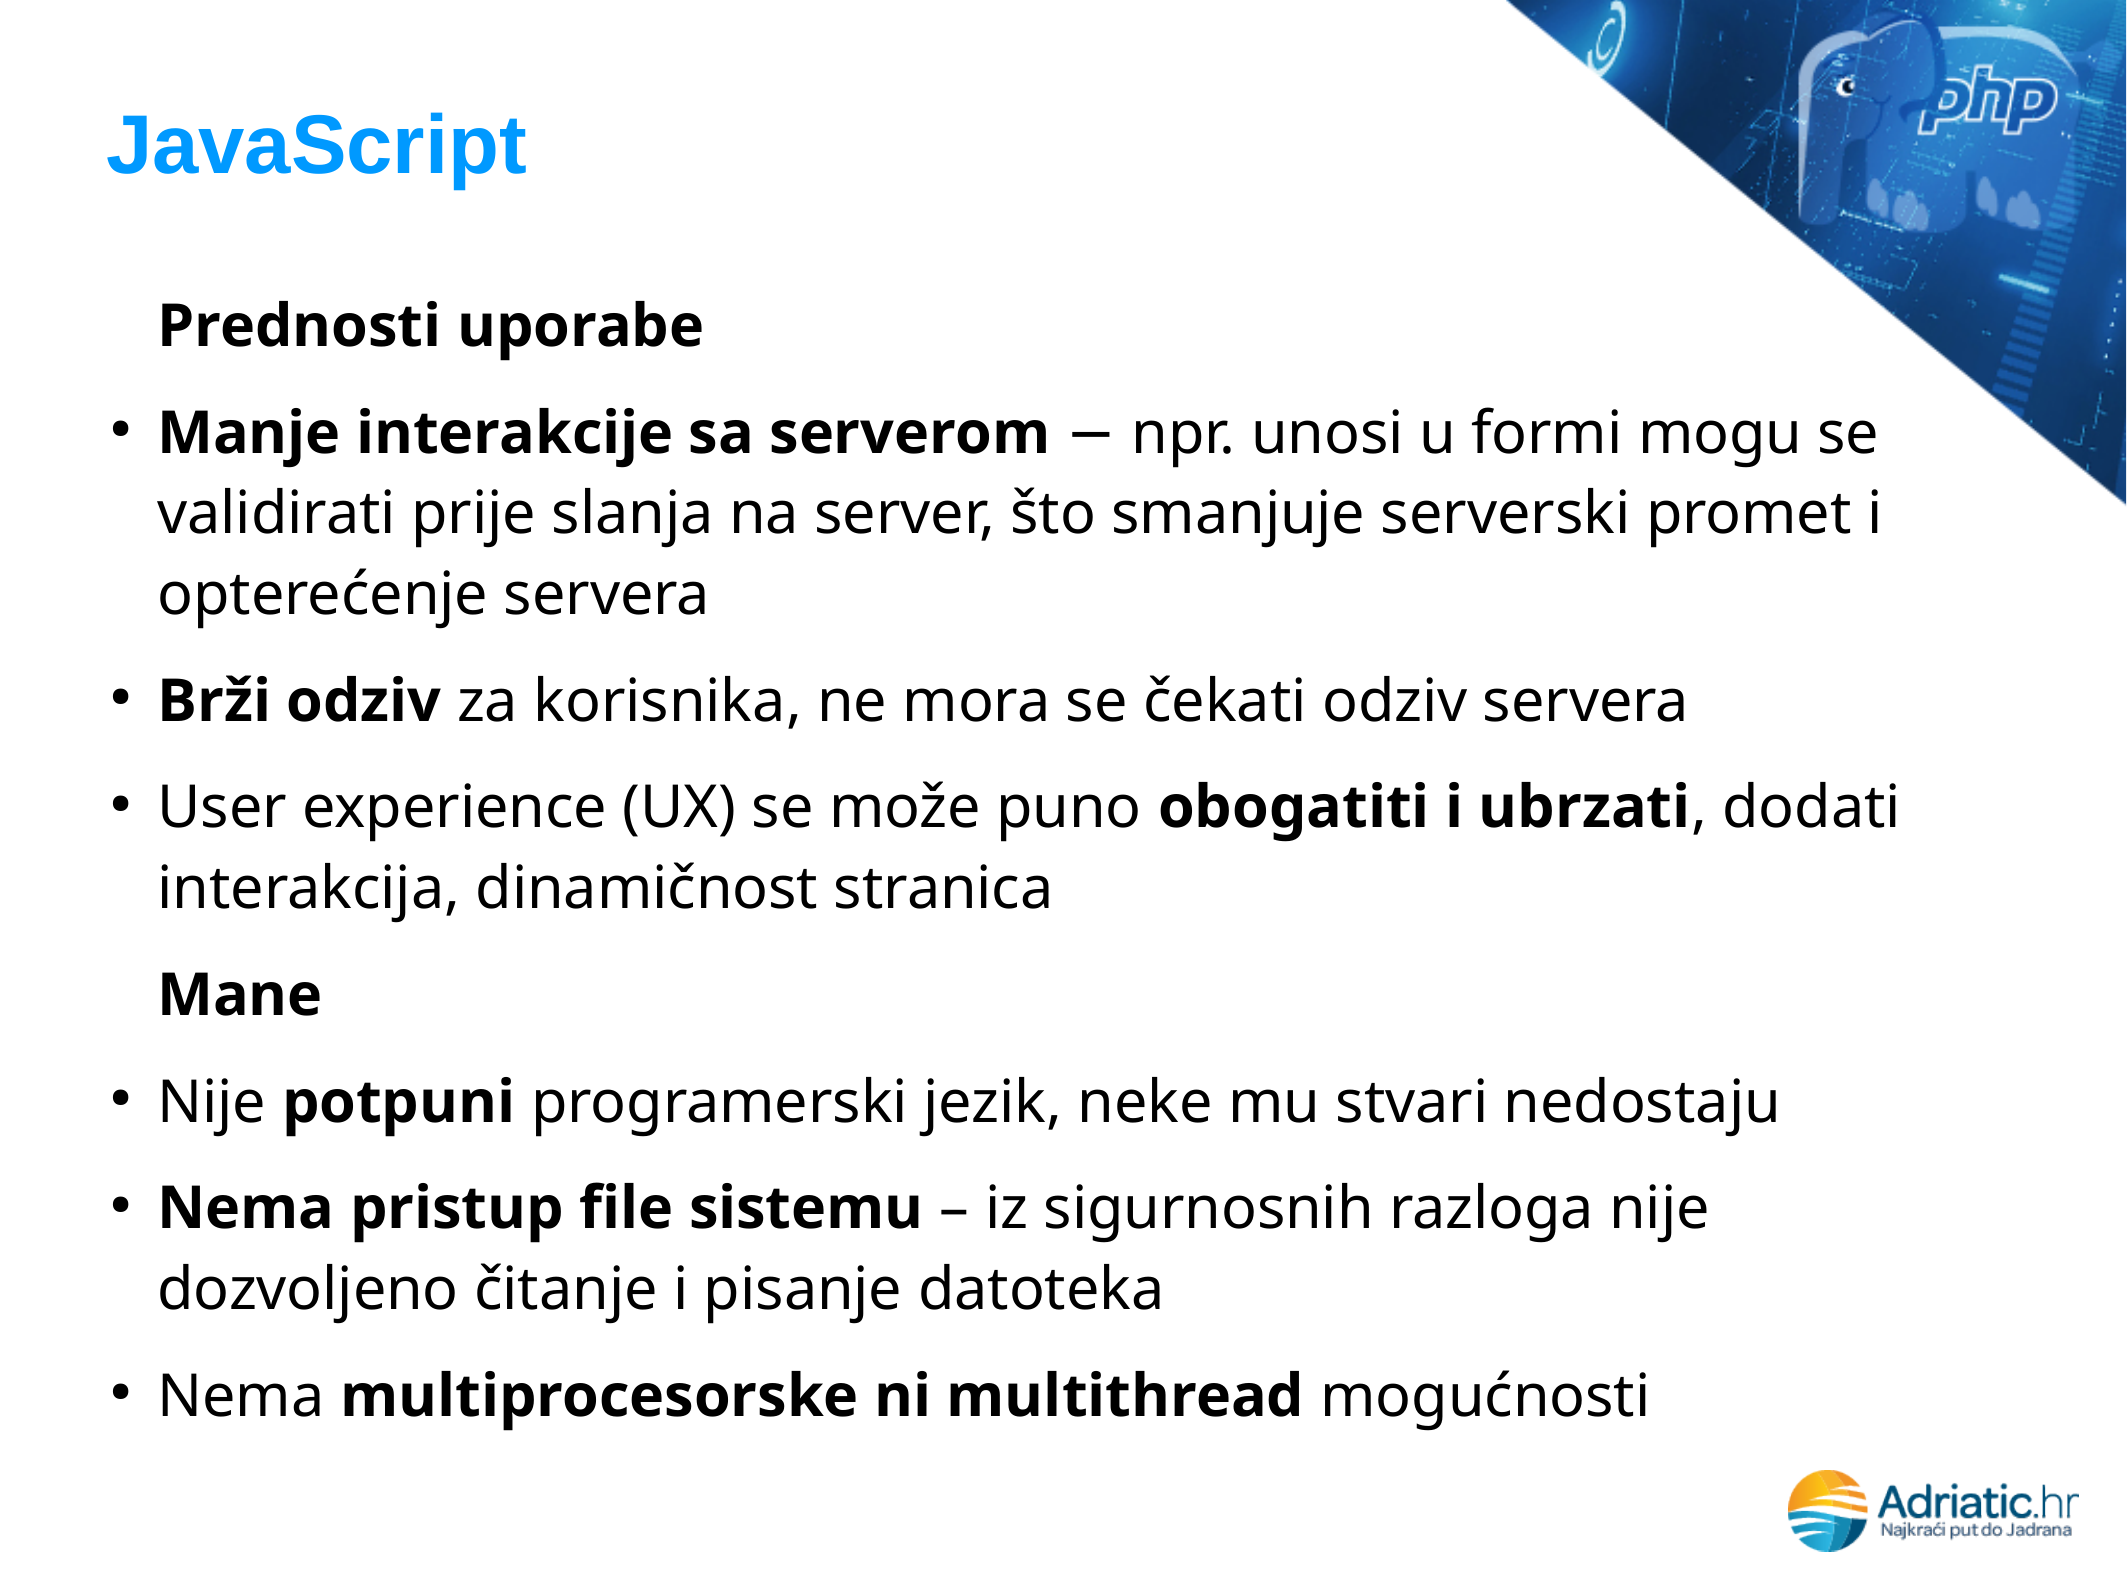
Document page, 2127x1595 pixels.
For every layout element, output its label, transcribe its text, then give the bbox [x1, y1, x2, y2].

title JavaScript [106, 70, 1630, 219]
picture [1788, 1470, 2079, 1552]
picture [1505, 0, 2127, 625]
list Prednosti uporabe Manje interakcije sa serverom − npr. unosi u formi mogu se validirati prije slanja na server, što smanjuje serverski promet i opterećenje servera Brži odziv za korisnika, ne mora se čekati odziv servera User experience (UX) se može puno obogatiti i ubrzati, dodati interakcija, dinamičnost stranica Mane Nije potpuni programerski jezik, neke mu stvari nedostaju Nema pristup file sistemu – iz sigurnosnih razloga nije dozvoljeno čitanje i pisanje datoteka Nema multiprocesorske ni multithread mogućnosti [94, 283, 2008, 1441]
